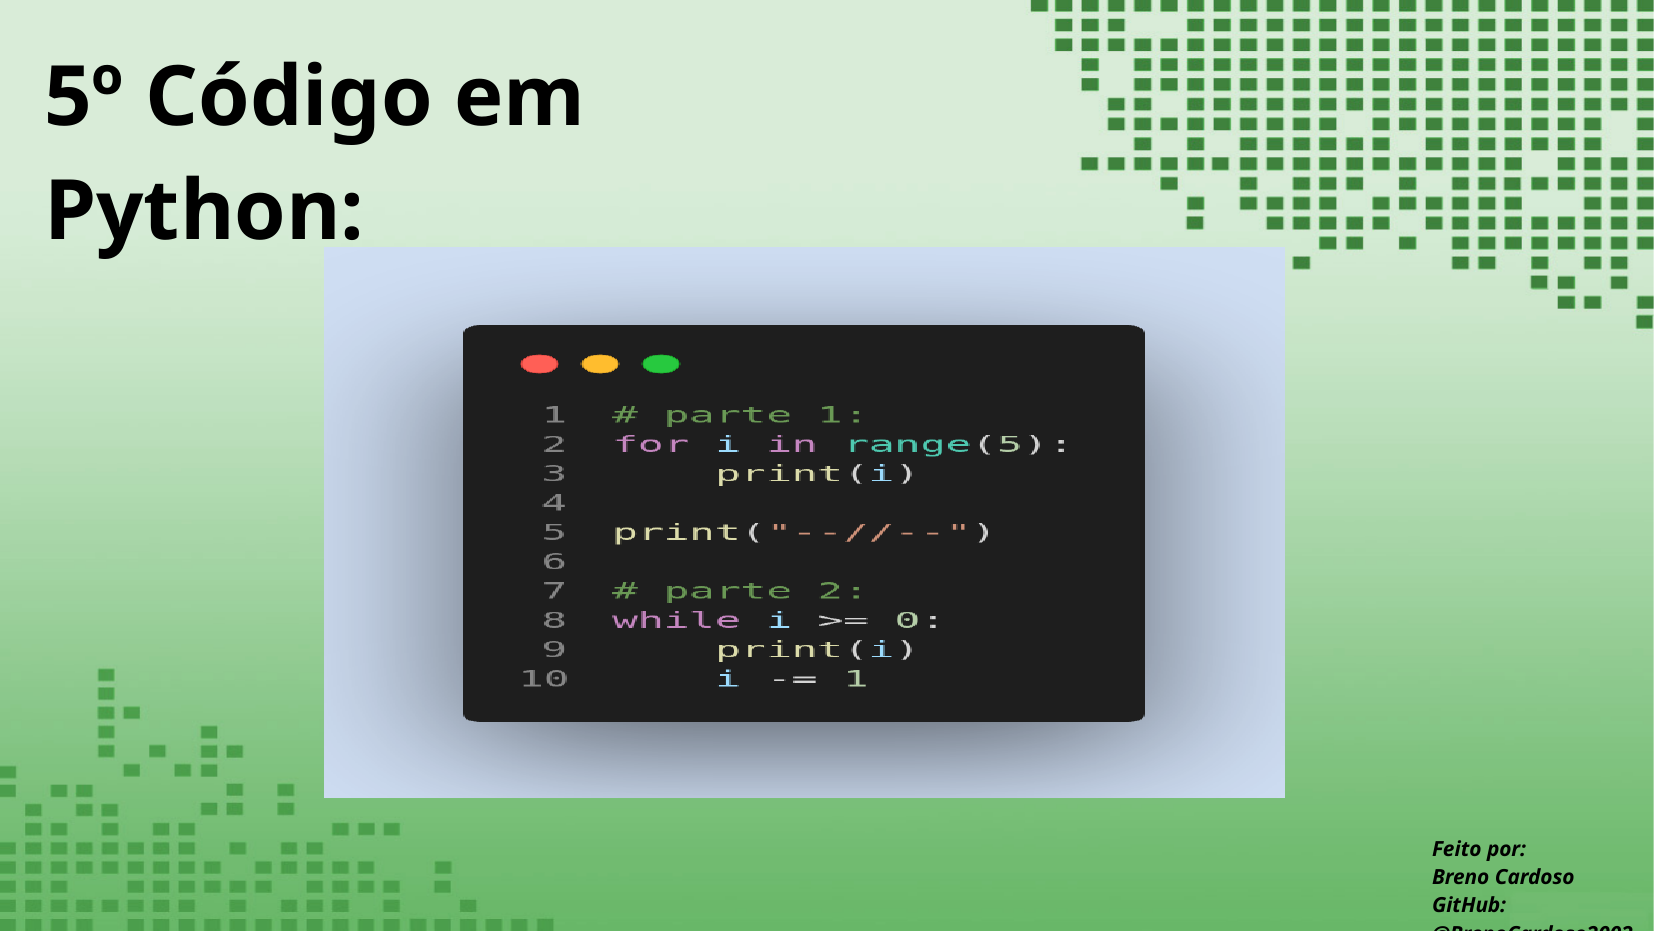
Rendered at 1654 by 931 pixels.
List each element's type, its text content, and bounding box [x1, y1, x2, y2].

text_box 5º Código em Python: [29, 29, 886, 148]
text_box Feito por: Breno Cardoso GitHub: @BrenoCardoso2002 [1417, 826, 1654, 931]
picture [0, 0, 1654, 931]
